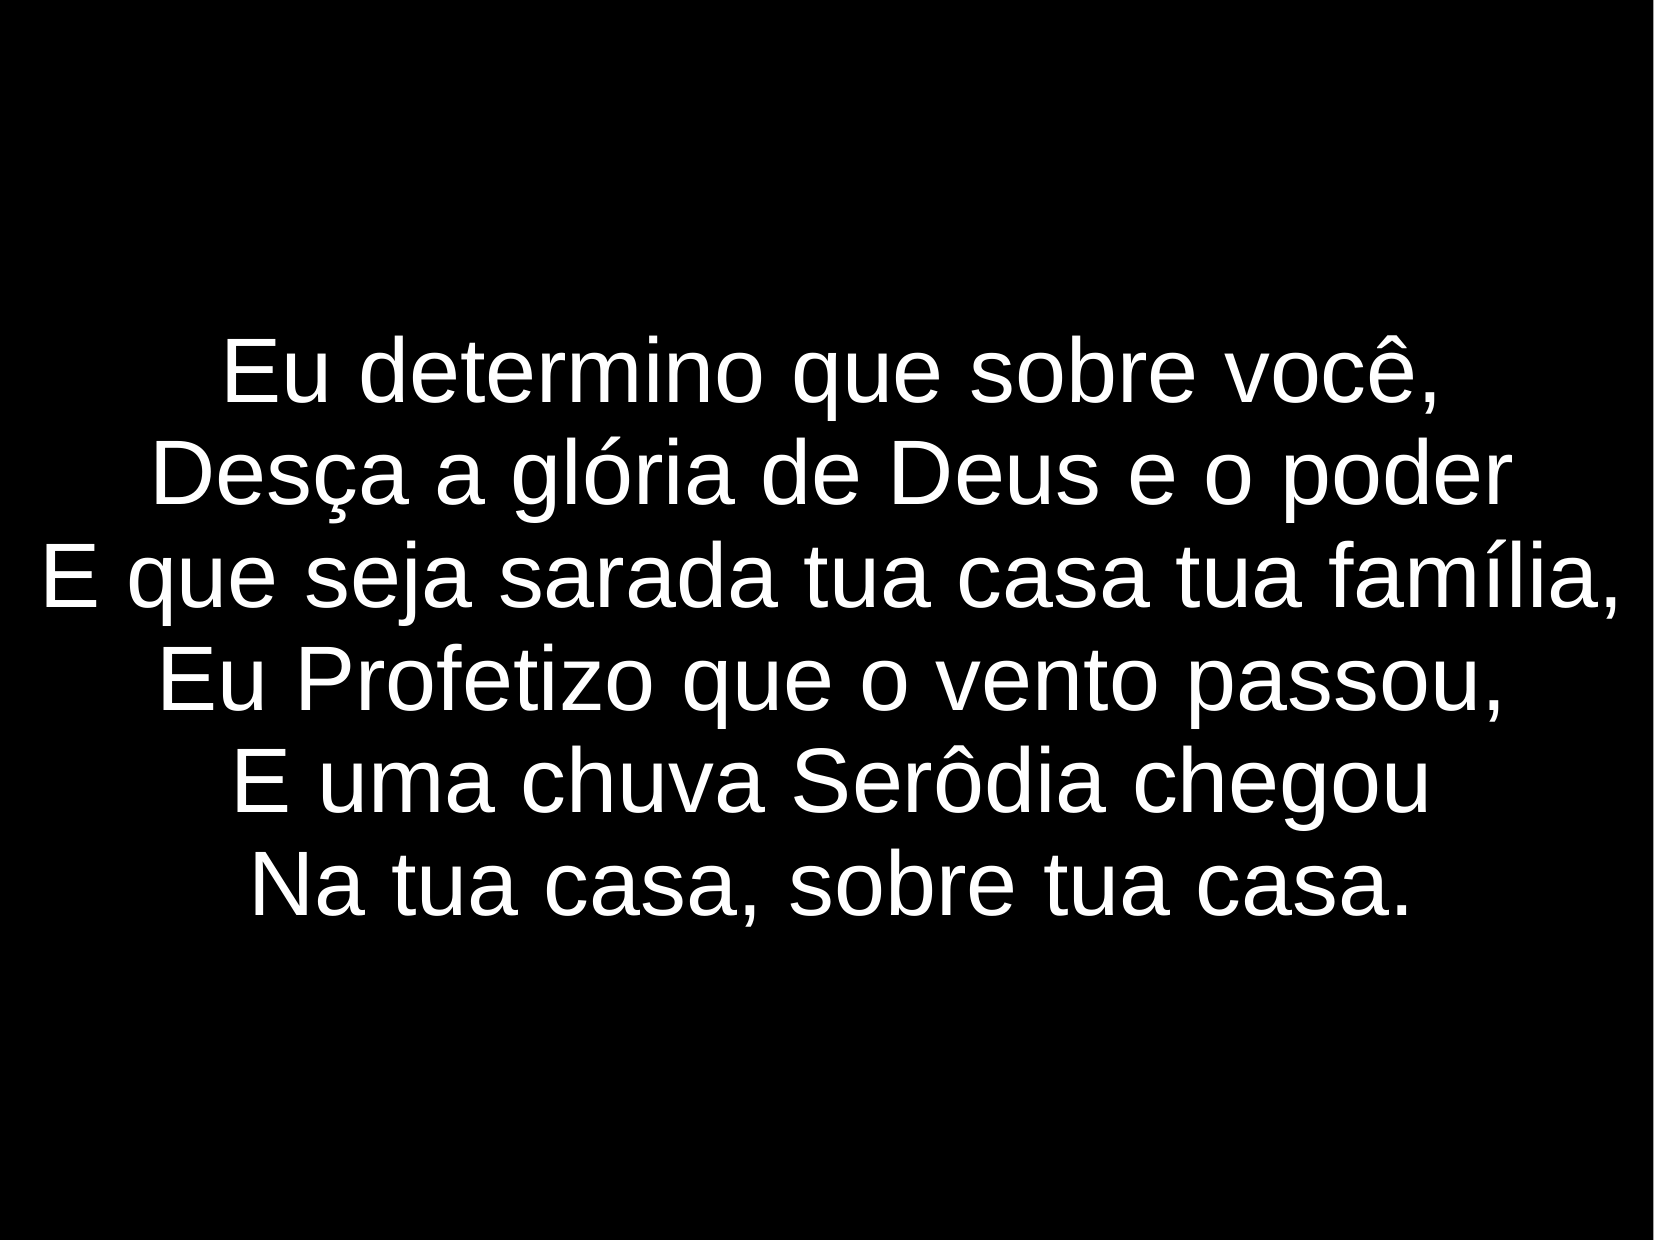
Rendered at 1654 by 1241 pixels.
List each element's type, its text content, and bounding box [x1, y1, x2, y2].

subtitle Eu determino que sobre você, Desça a glória de Deus e o poder E que seja sarada tua casa tua família, Eu Profetizo que o vento passou, E uma chuva Serôdia chegou Na tua casa, sobre tua casa. [35, 49, 1630, 1205]
